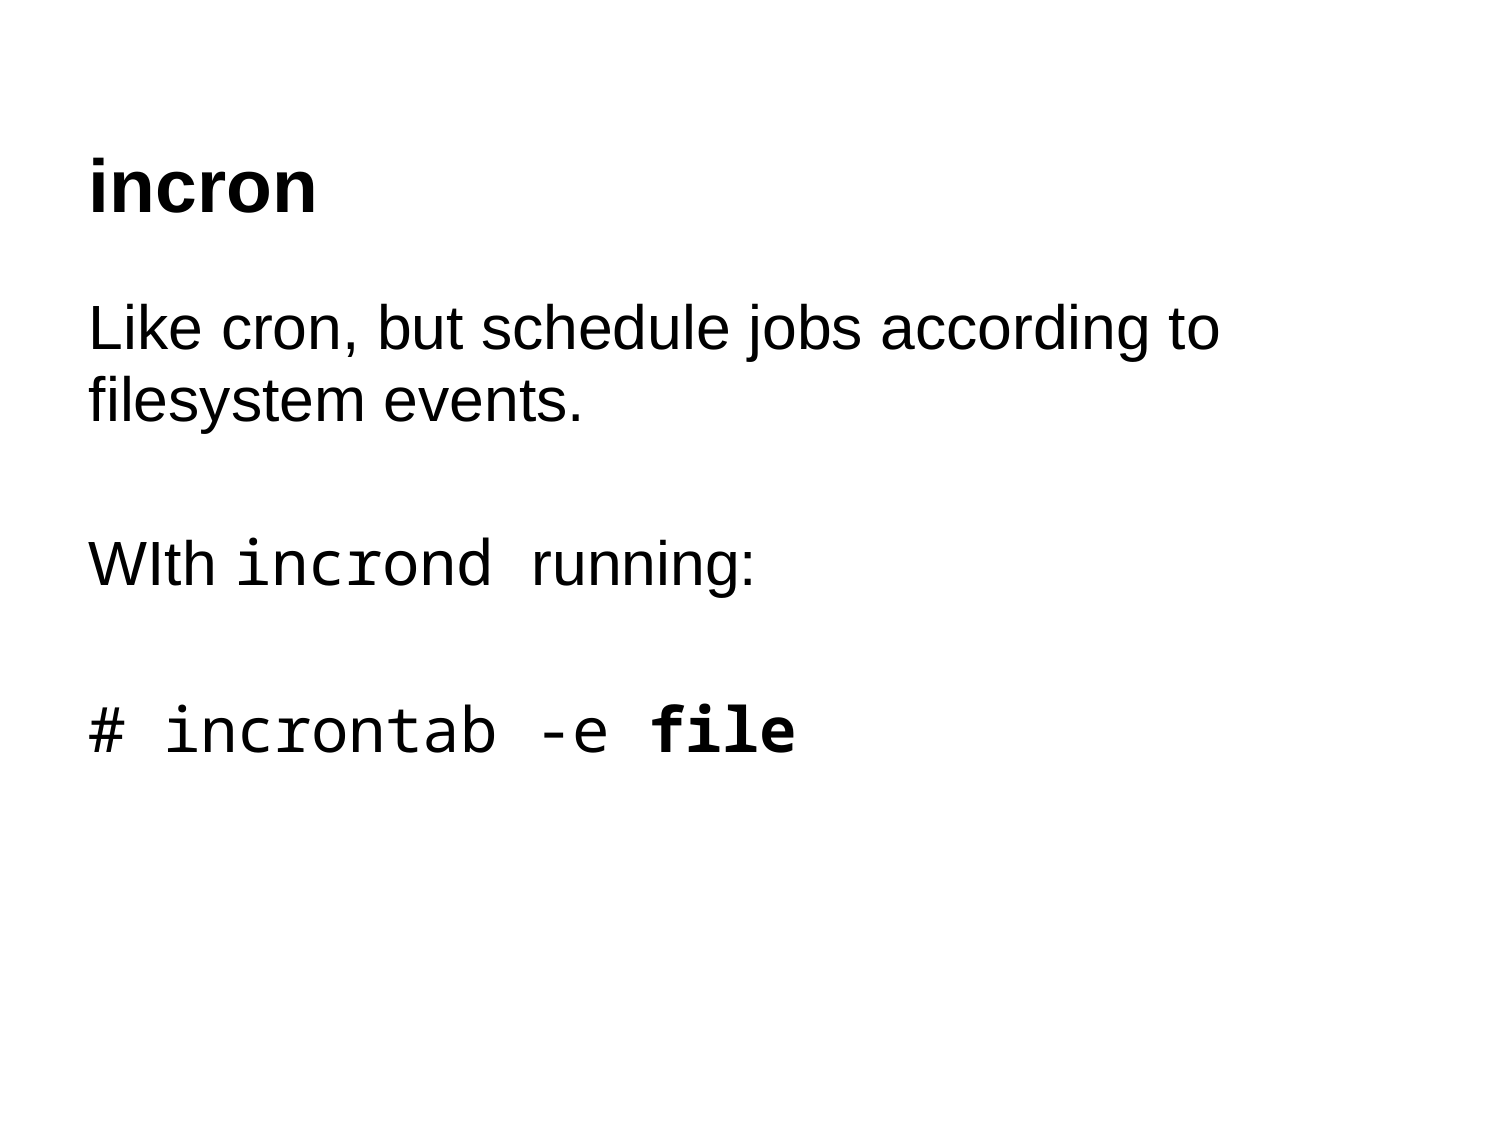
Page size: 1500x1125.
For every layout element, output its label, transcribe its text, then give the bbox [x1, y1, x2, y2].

text_box Like cron, but schedule jobs according to filesystem events. WIth incrond running: # incrontab -e file [86, 289, 1224, 766]
title incron [86, 137, 1414, 228]
